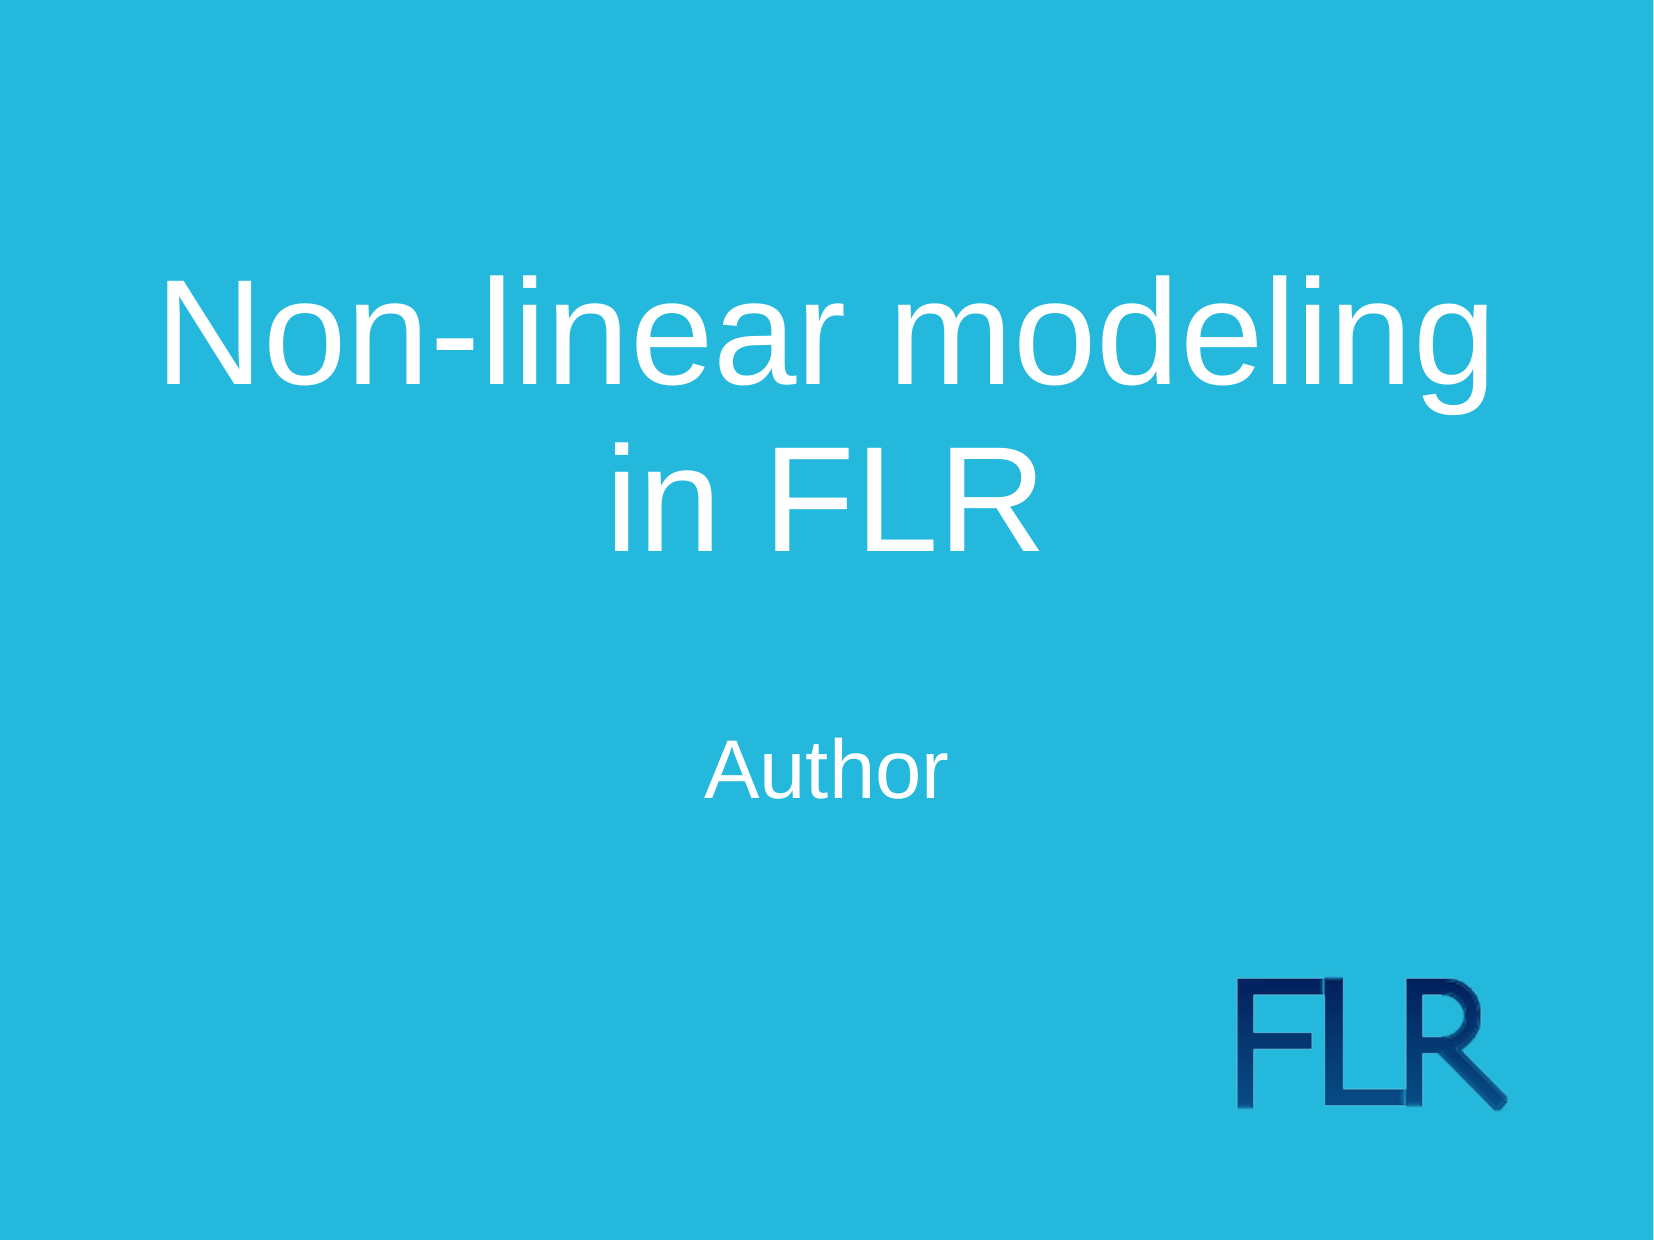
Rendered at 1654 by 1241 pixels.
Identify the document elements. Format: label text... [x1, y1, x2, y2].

subtitle Non-linear modeling in FLR Author [82, 56, 1571, 1102]
picture [1200, 960, 1540, 1126]
